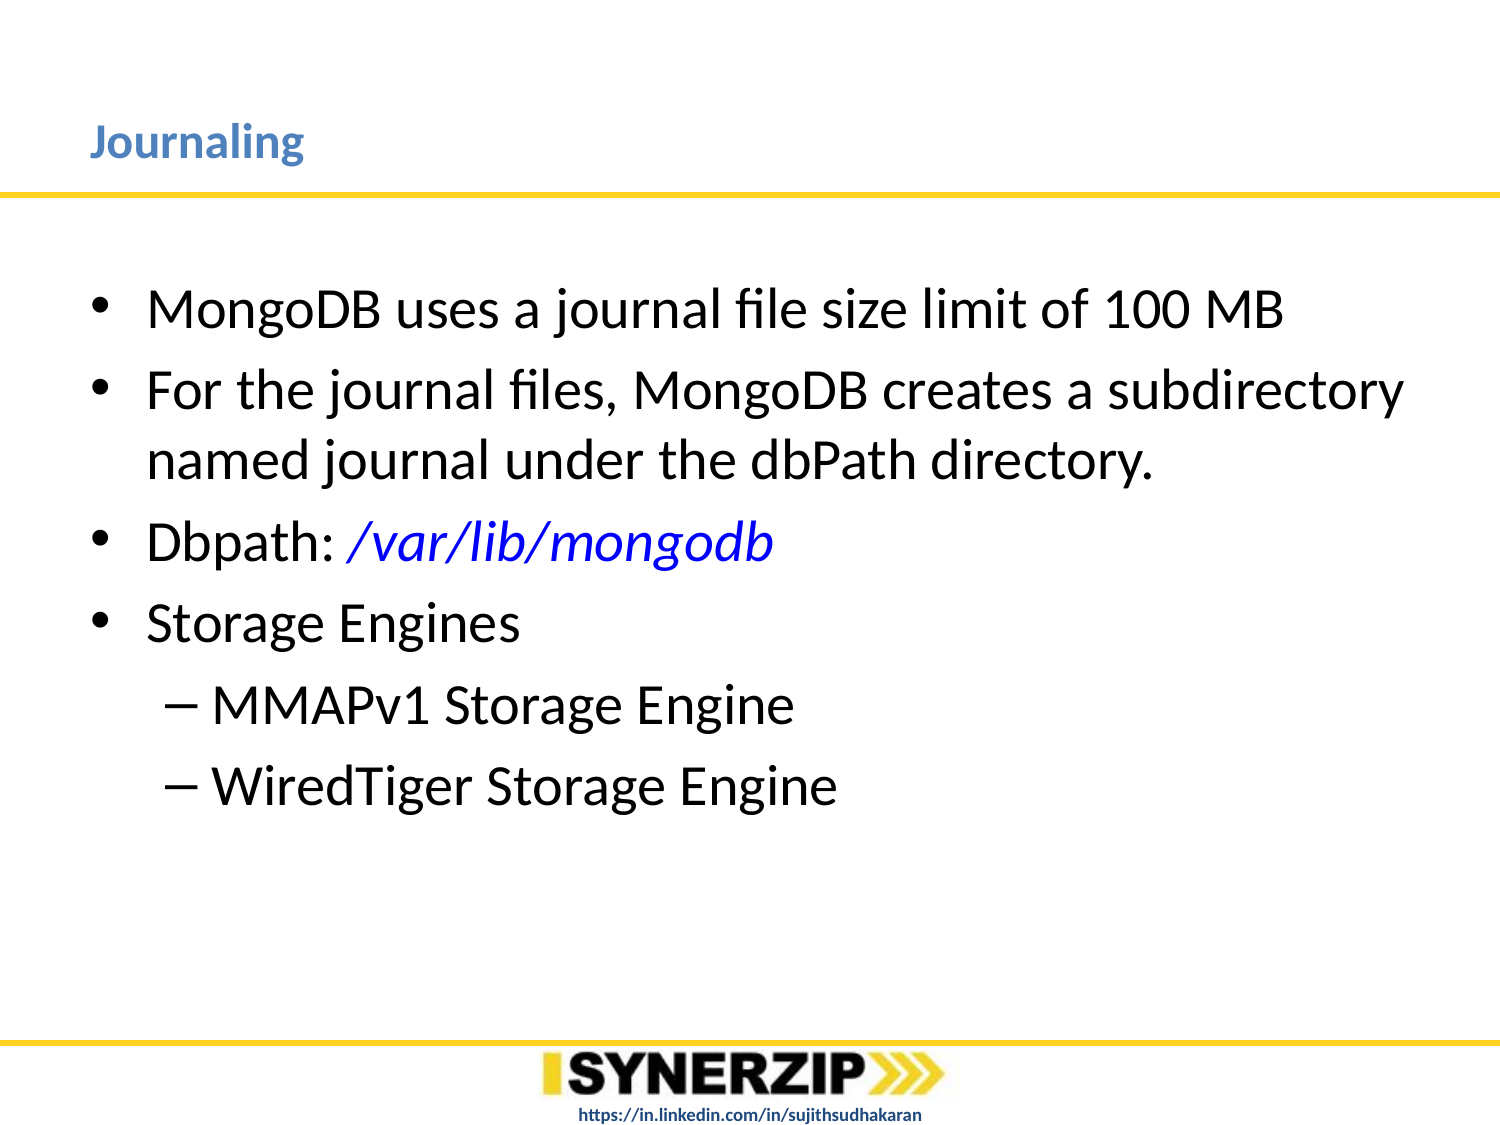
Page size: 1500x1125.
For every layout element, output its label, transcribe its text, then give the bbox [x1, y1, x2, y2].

picture [539, 1049, 961, 1090]
list MongoDB uses a journal file size limit of 100 MB For the journal files, MongoDB creates a subdirectory named journal under the dbPath directory. Dbpath: /var/lib/mongodb Storage Engines MMAPv1 Storage Engine WiredTiger Storage Engine [75, 262, 1425, 1005]
text_box https://in.linkedin.com/in/sujithsudhakaran [500, 1090, 1000, 1125]
title Journaling [75, 45, 1425, 233]
